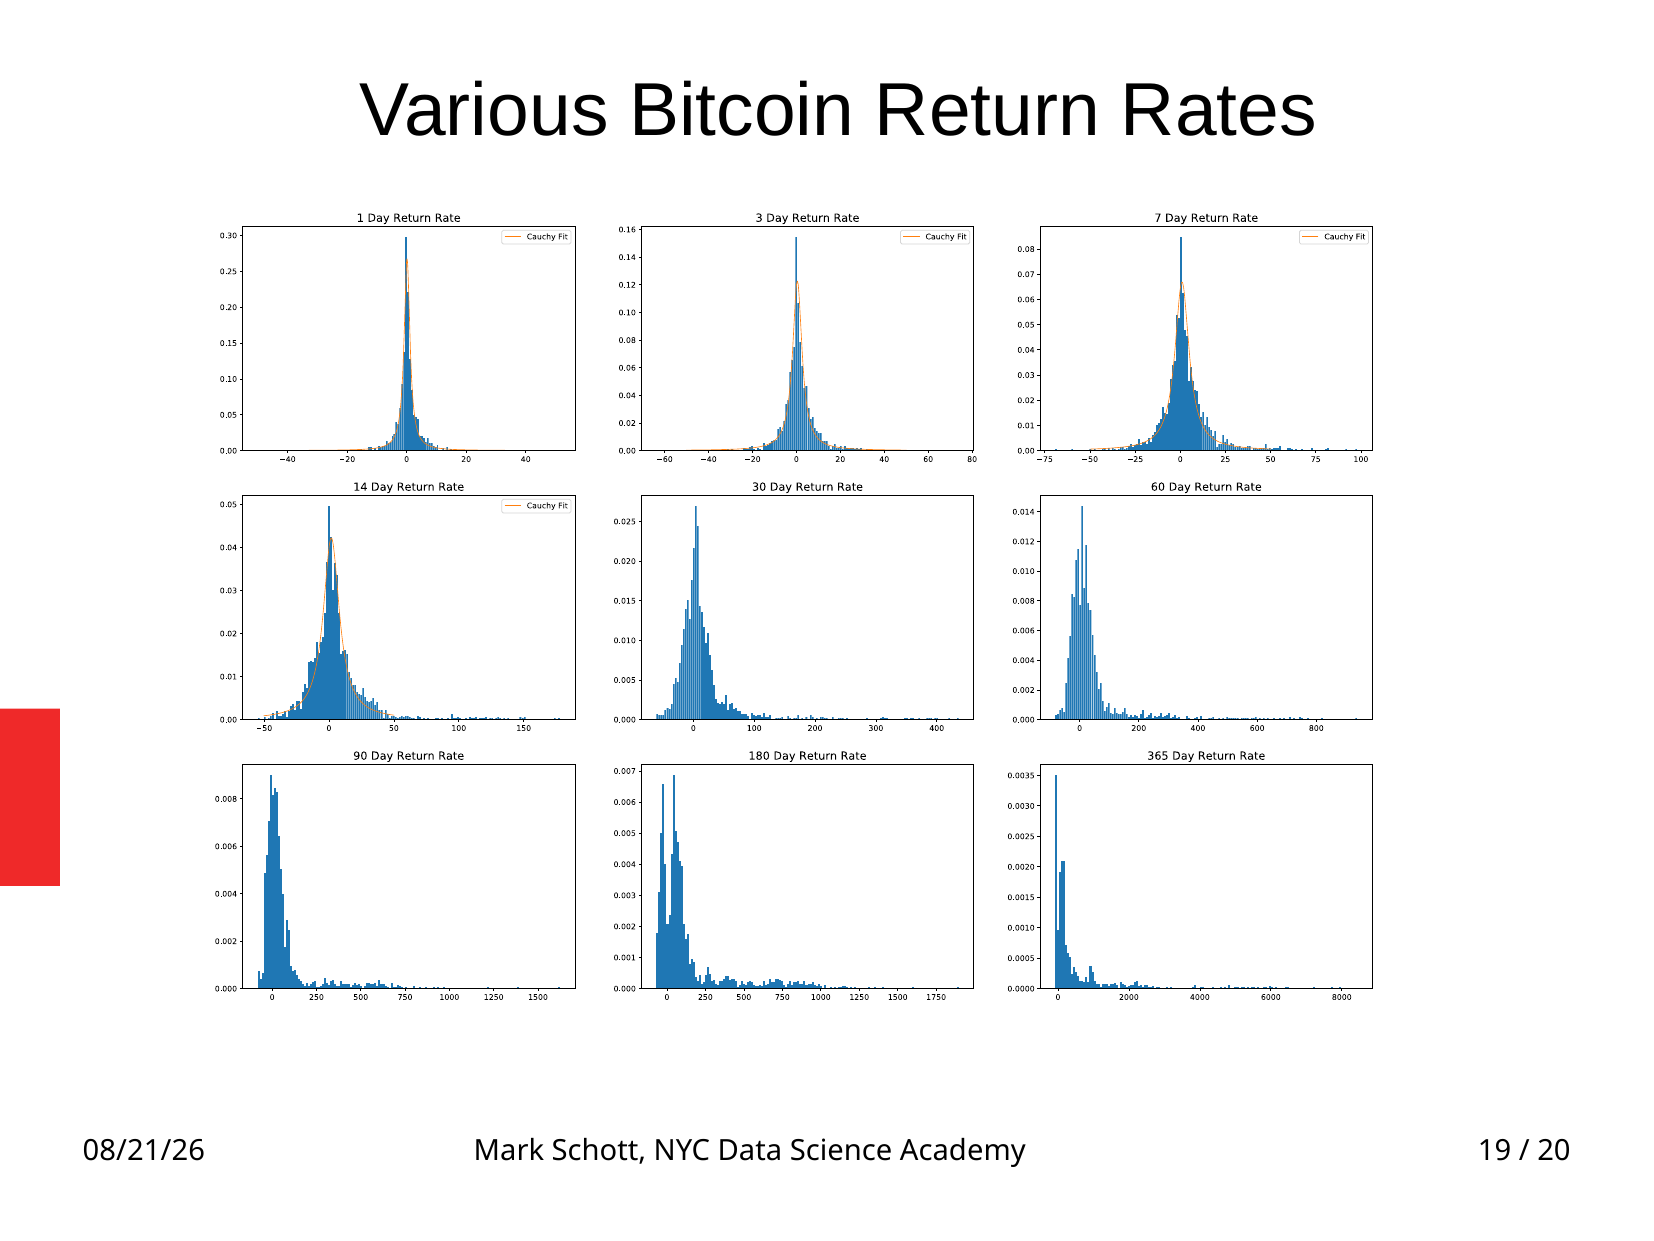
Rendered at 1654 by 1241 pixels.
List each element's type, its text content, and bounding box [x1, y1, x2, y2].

picture [60, 105, 1519, 1115]
text_box Various Bitcoin Return Rates [270, 60, 1336, 159]
